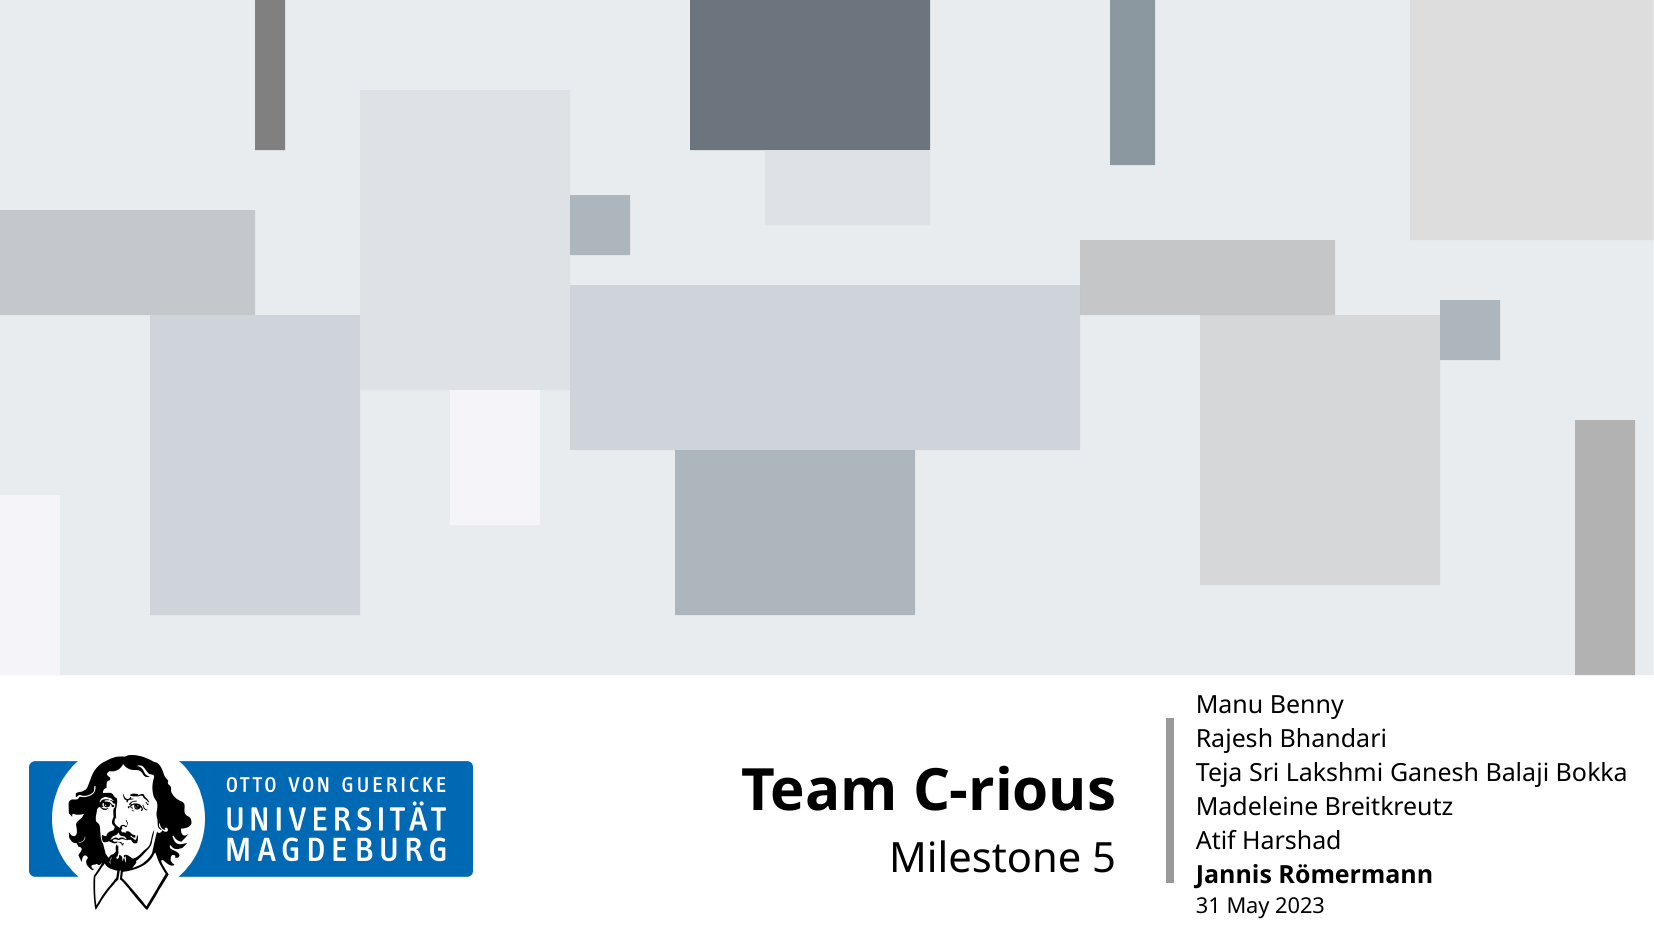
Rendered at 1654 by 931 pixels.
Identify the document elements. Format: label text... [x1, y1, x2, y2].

text_box Manu Benny Rajesh Bhandari Teja Sri Lakshmi Ganesh Balaji Bokka Madeleine Breitkreutz Atif Harshad Jannis Römermann 31 May 2023 [1181, 679, 1654, 931]
text_box Team C-rious Milestone 5 [675, 740, 1131, 892]
picture [29, 755, 473, 910]
